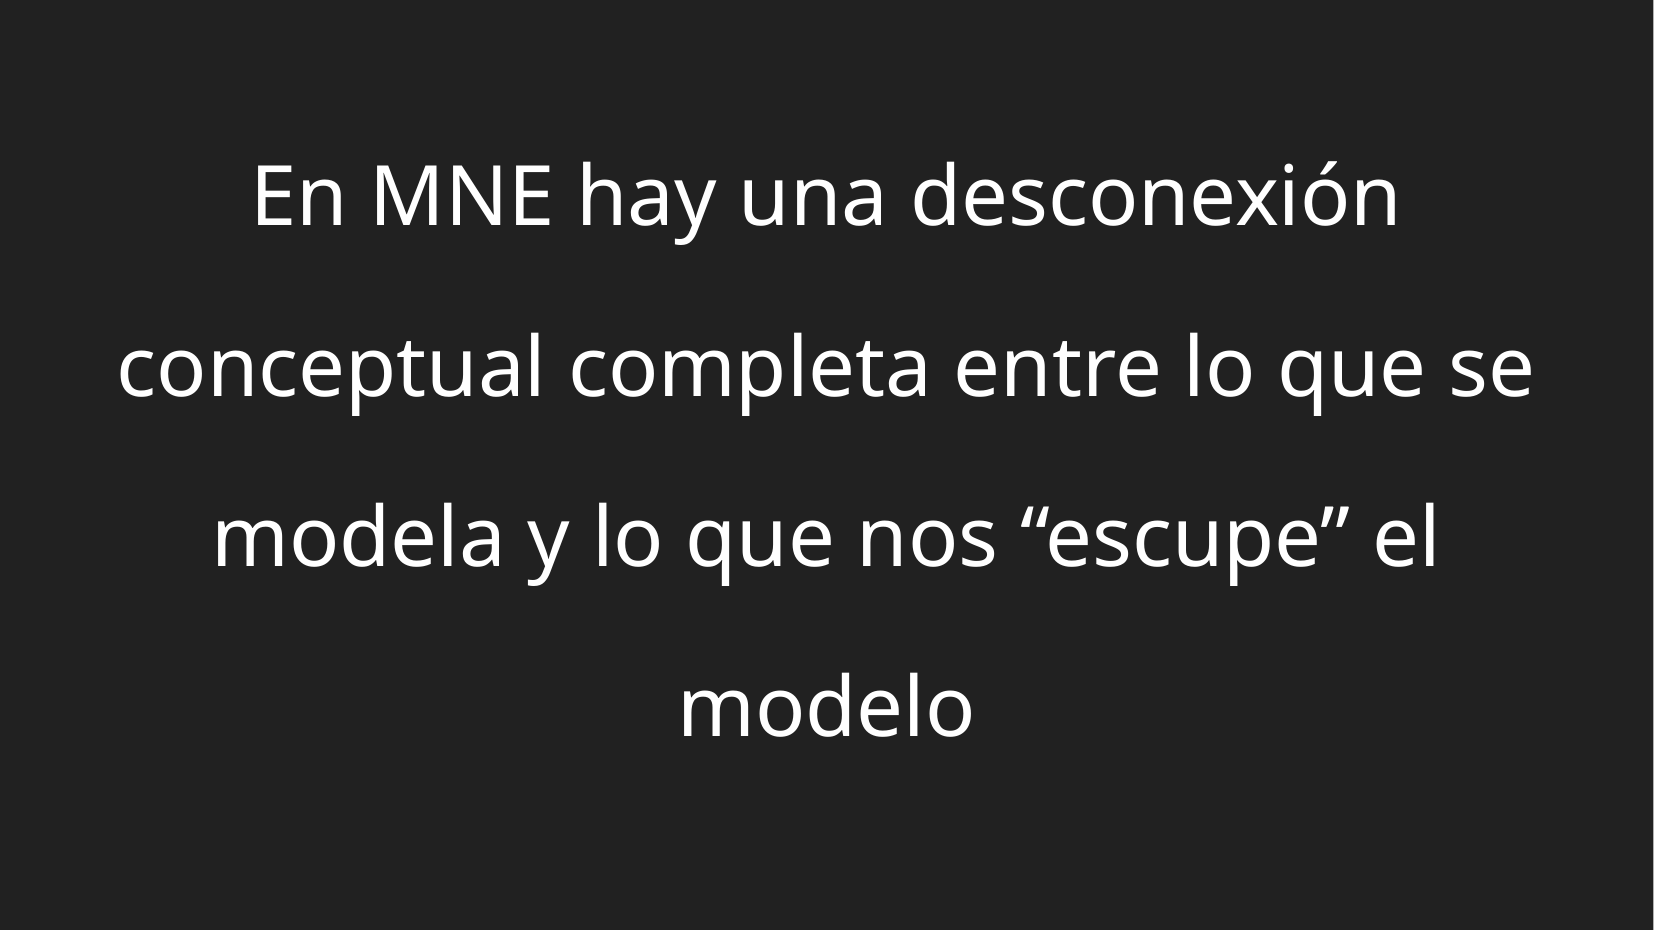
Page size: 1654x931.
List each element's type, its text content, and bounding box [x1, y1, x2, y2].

subtitle En MNE hay una desconexión conceptual completa entre lo que se modela y lo que nos “escupe” el modelo [82, 60, 1571, 781]
